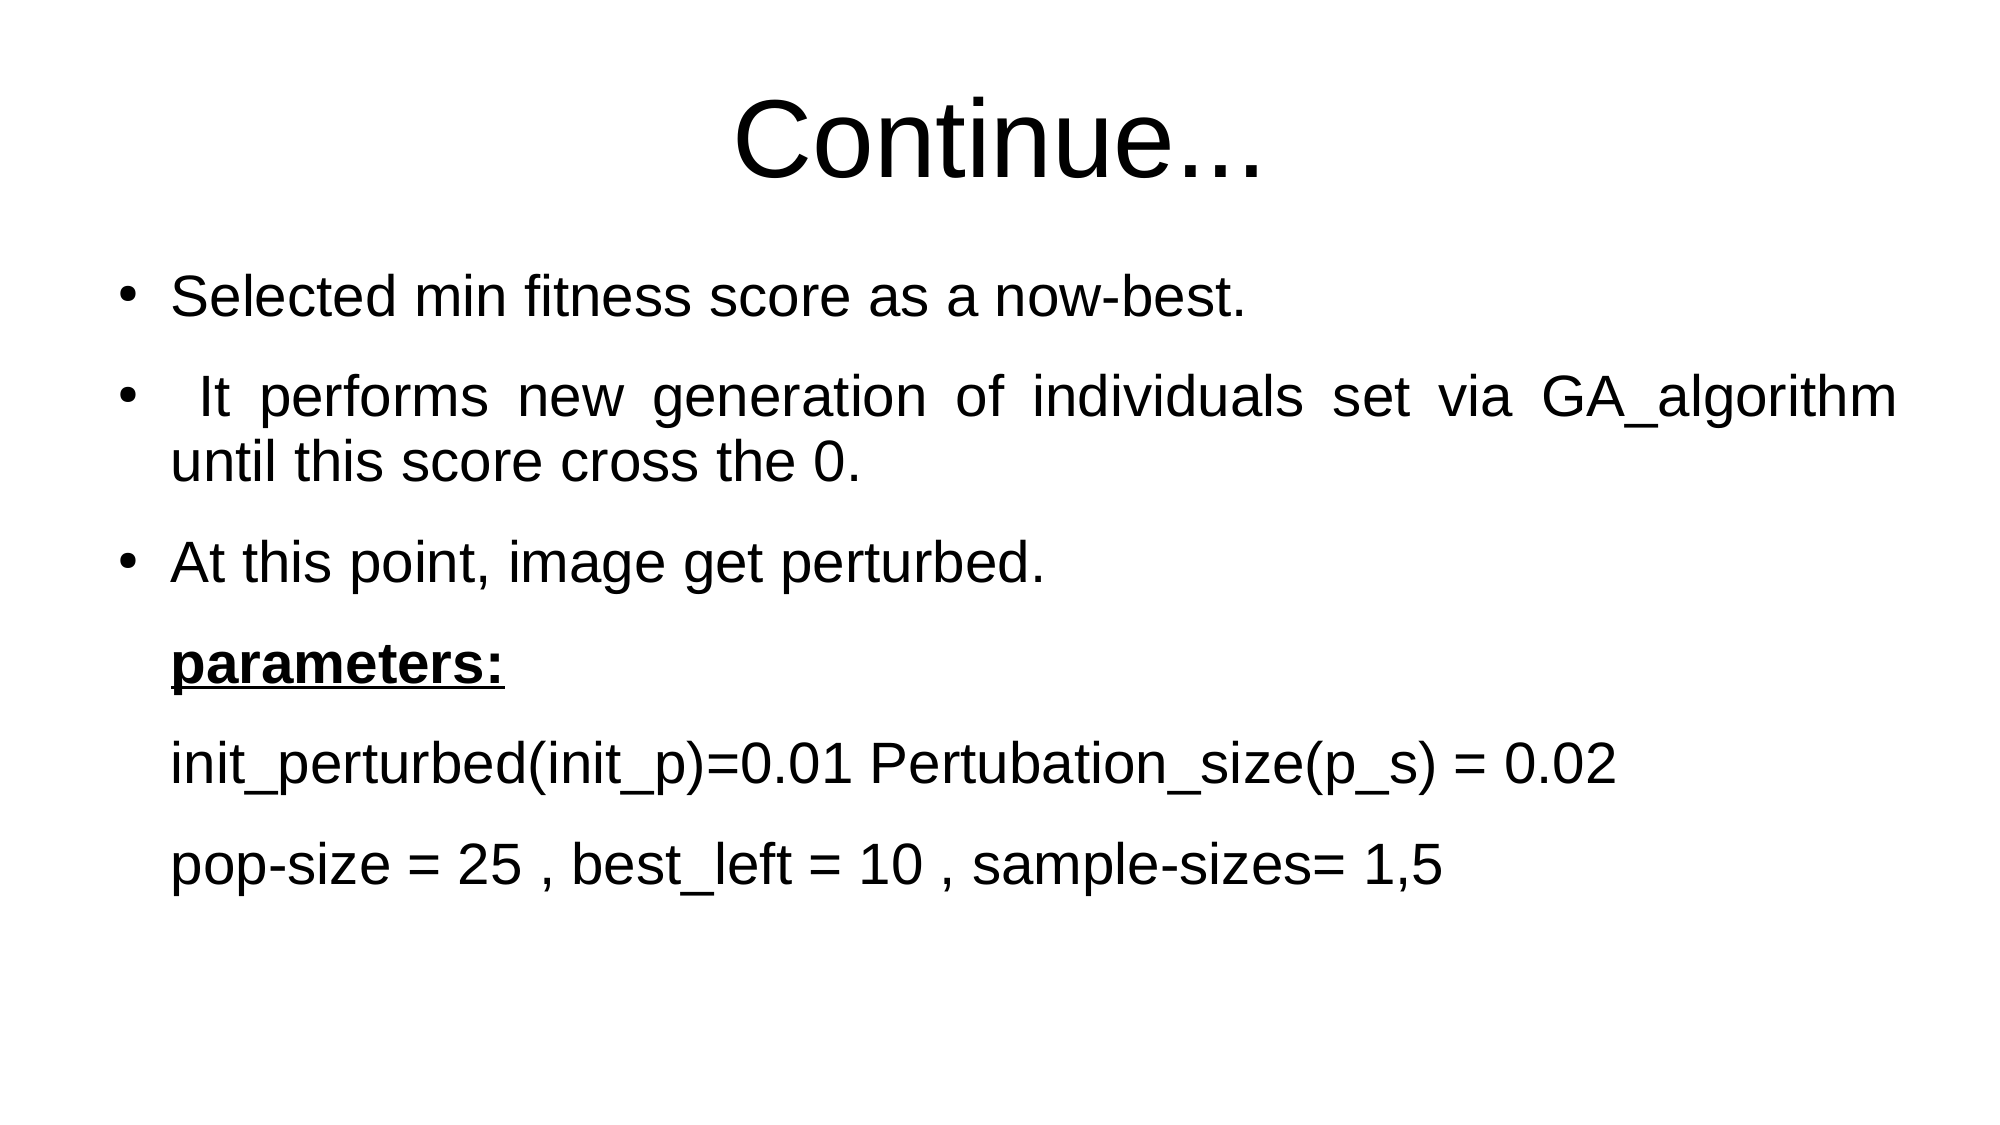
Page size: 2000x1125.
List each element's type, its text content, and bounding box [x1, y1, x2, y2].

list Selected min fitness score as a now-best. It performs new generation of individuals set via GA_algorithm until this score cross the 0. At this point, image get perturbed. parameters: init_perturbed(init_p)=0.01 Pertubation_size(p_s) = 0.02 pop-size = 25 , best_left = 10 , sample-sizes= 1,5 [99, 263, 1900, 916]
title Continue... [99, 44, 1900, 233]
